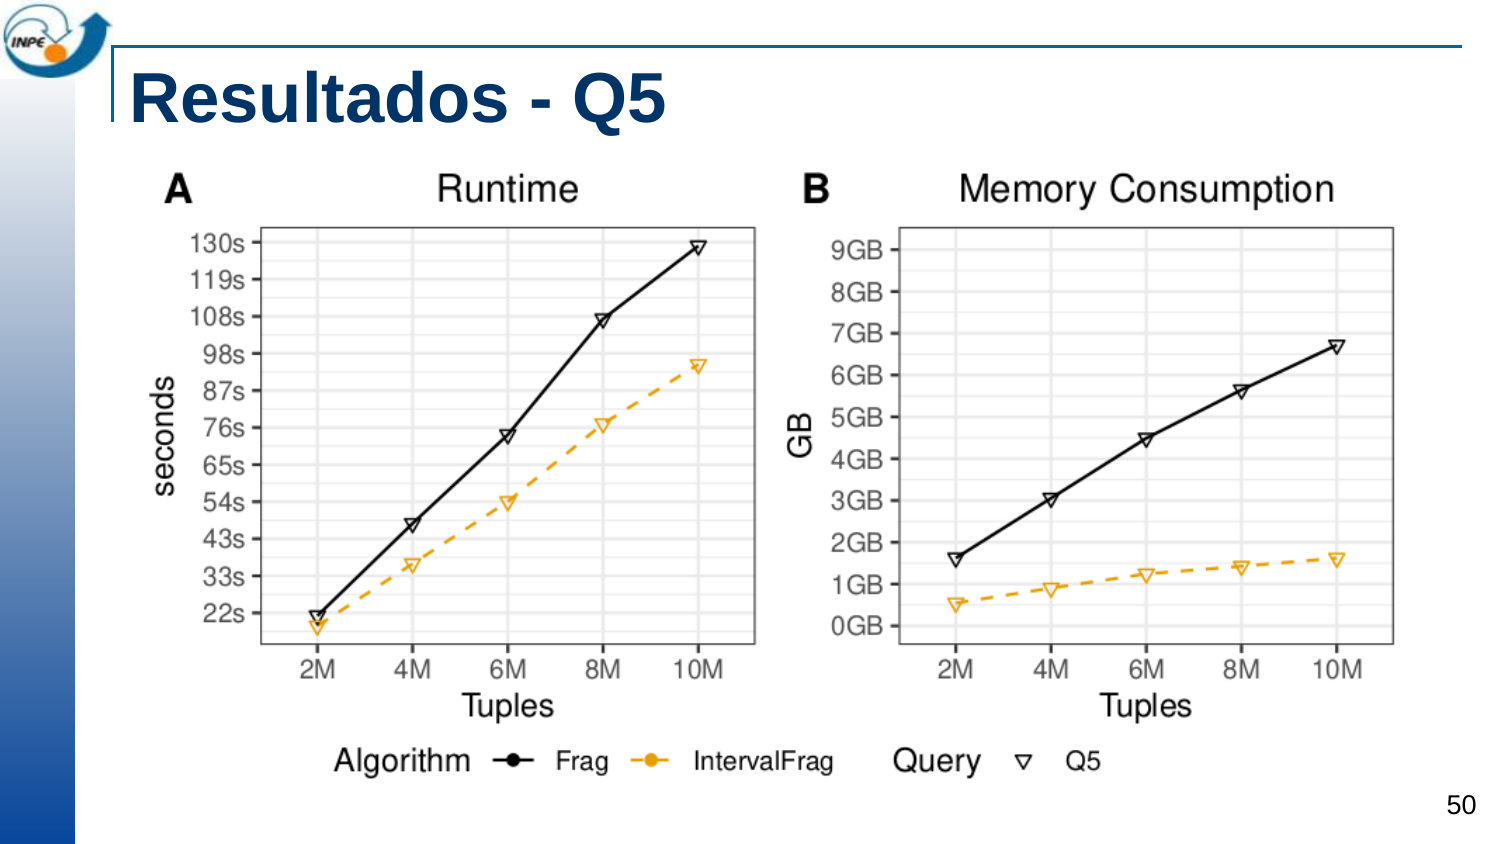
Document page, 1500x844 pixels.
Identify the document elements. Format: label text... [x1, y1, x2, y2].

picture [0, 0, 113, 79]
slide_number <number> [1403, 779, 1494, 844]
picture [141, 140, 1421, 794]
title Resultados - Q5 [112, 46, 1450, 141]
